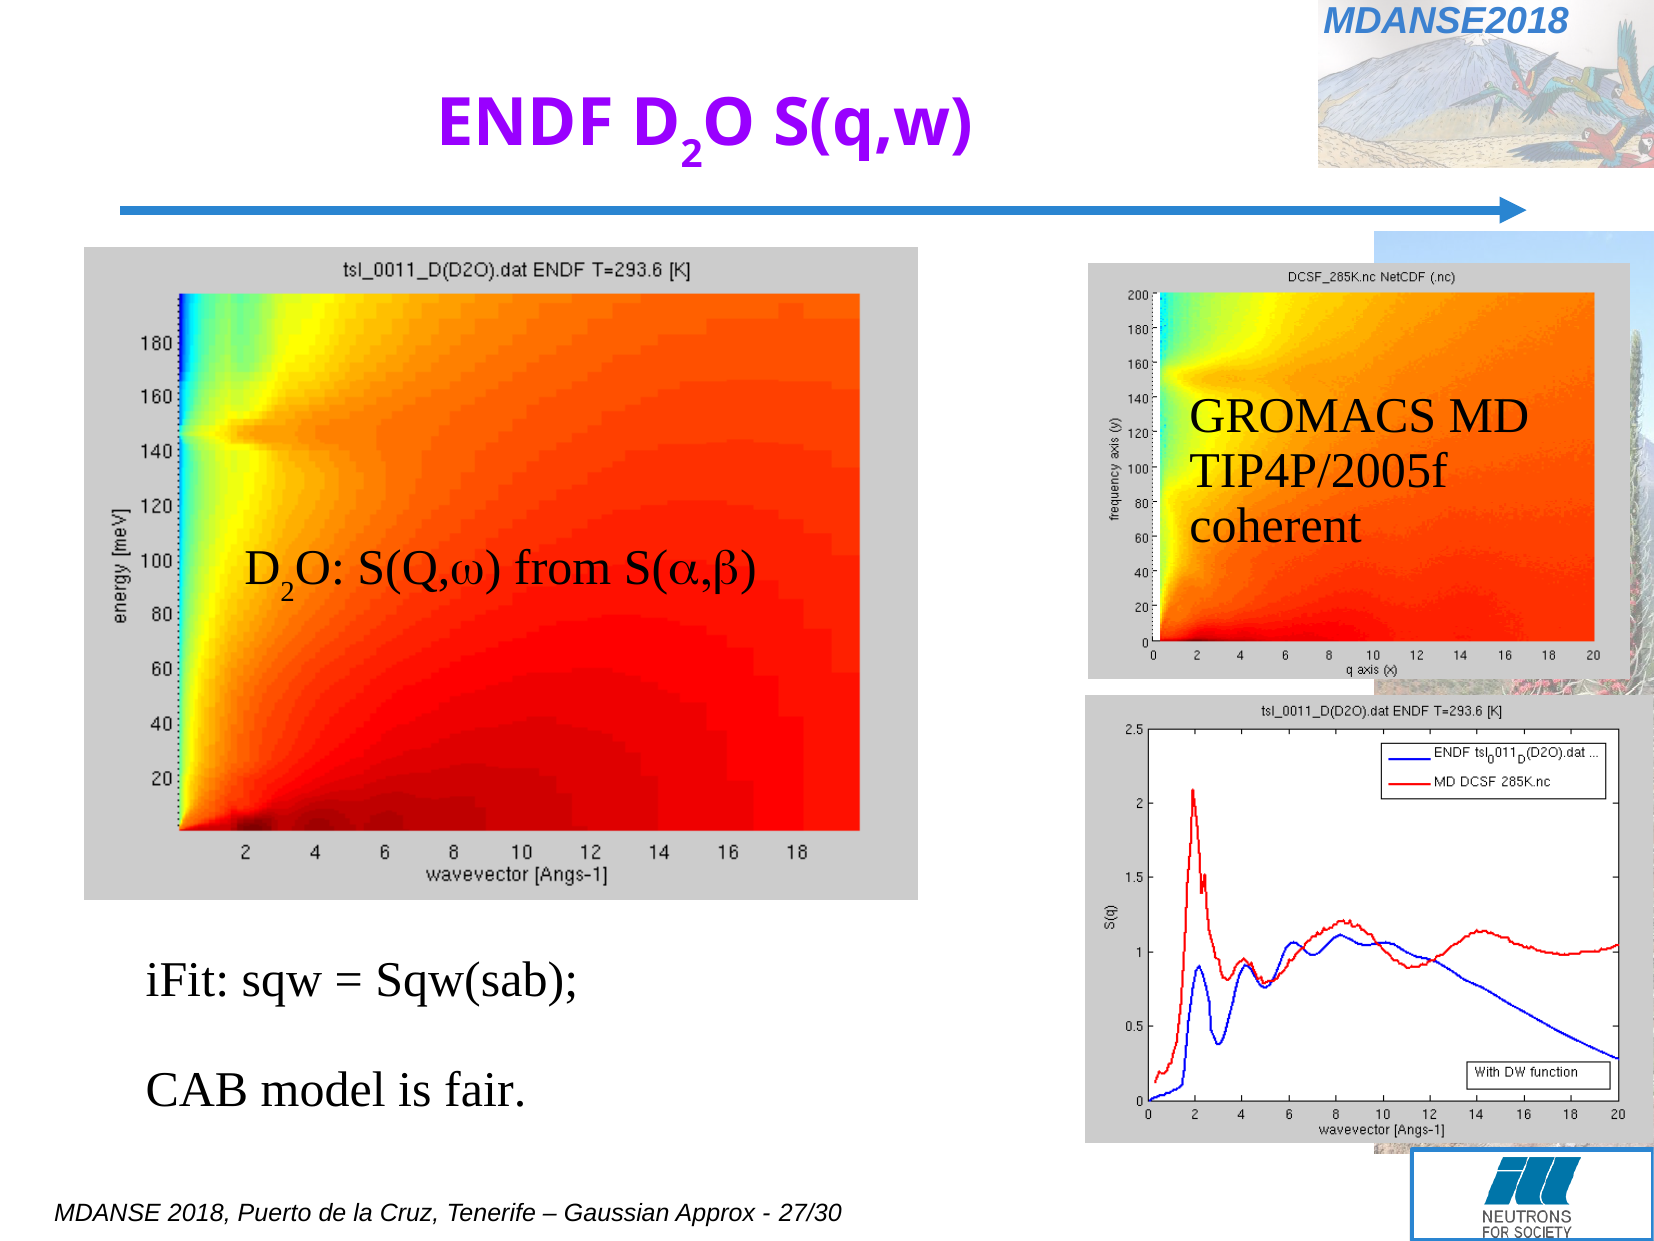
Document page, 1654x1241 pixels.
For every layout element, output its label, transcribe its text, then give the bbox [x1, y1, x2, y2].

title ENDF D2O S(q,w) [82, 49, 1328, 203]
picture [1479, 1153, 1583, 1241]
picture [84, 247, 918, 900]
picture [1085, 695, 1654, 1143]
picture [1088, 263, 1630, 679]
text_box iFit: sqw = Sqw(sab); CAB model is fair. [145, 951, 910, 1118]
